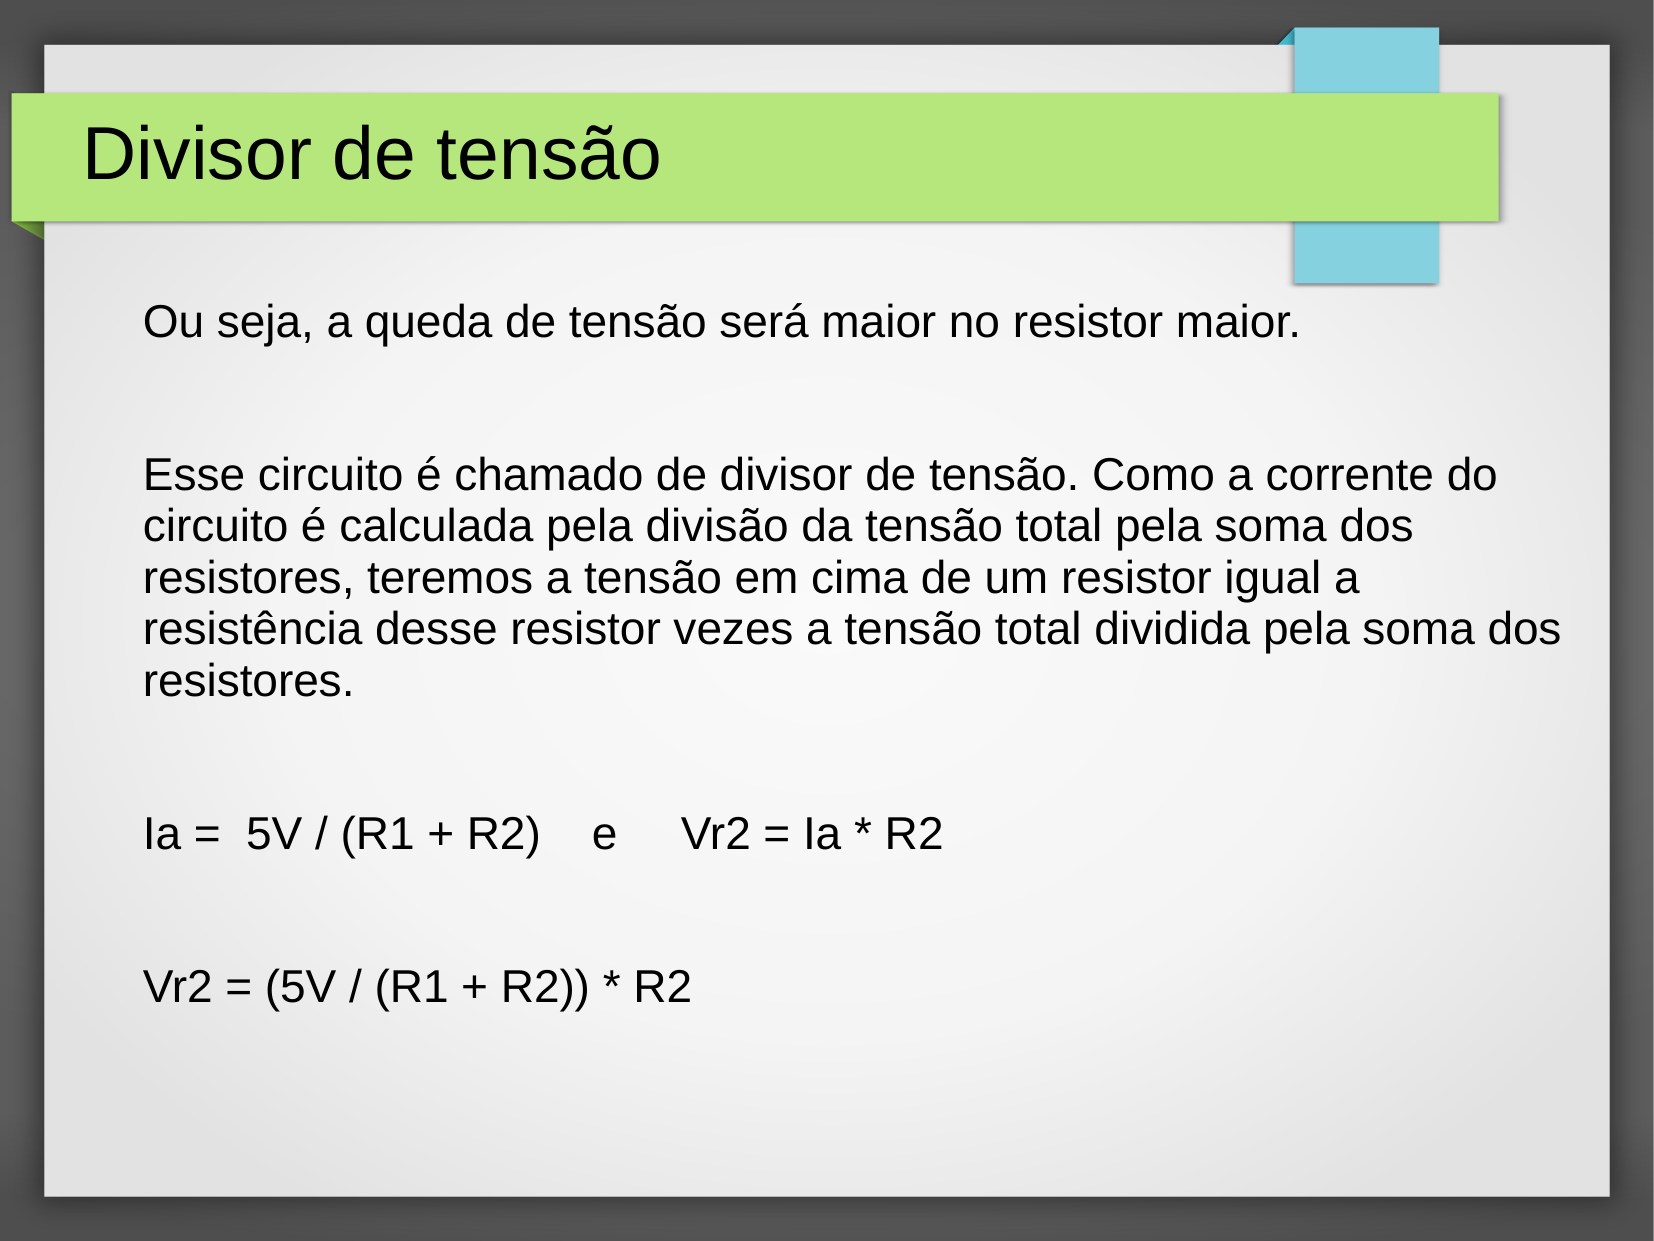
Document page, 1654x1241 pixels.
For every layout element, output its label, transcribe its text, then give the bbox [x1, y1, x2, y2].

picture [0, 0, 1654, 1241]
title Divisor de tensão [82, 94, 1264, 213]
list Ou seja, a queda de tensão será maior no resistor maior. Esse circuito é chamado de divisor de tensão. Como a corrente do circuito é calculada pela divisão da tensão total pela soma dos resistores, teremos a tensão em cima de um resistor igual a resistência desse resistor vezes a tensão total dividida pela soma dos resistores. Ia = 5V / (R1 + R2) e Vr2 = Ia * R2 Vr2 = (5V / (R1 + R2)) * R2 [82, 295, 1571, 1015]
